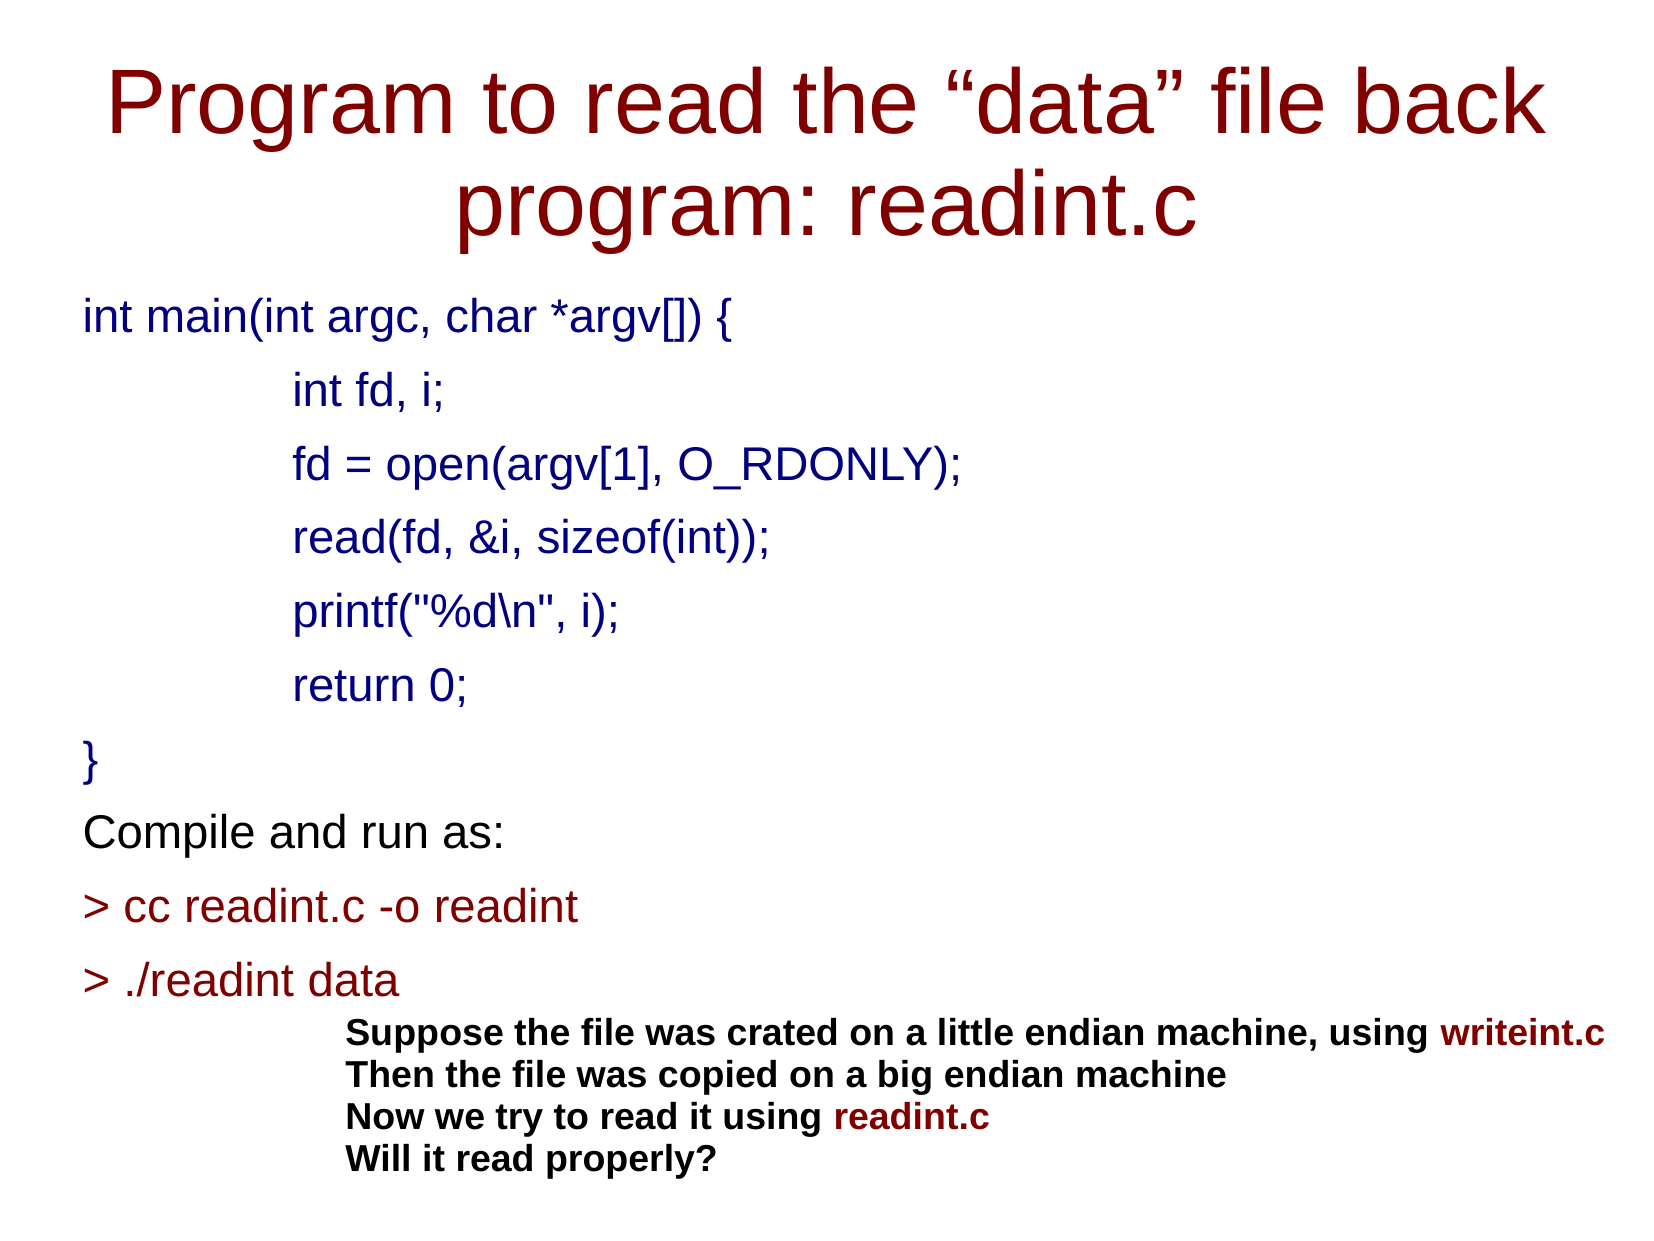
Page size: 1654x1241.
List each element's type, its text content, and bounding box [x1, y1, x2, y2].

title Program to read the “data” file back program: readint.c [82, 49, 1571, 257]
list int main(int argc, char *argv[]) { int fd, i; fd = open(argv[1], O_RDONLY); read(fd, &i, sizeof(int)); printf("%d\n", i); return 0; } Compile and run as: > cc readint.c -o readint > ./readint data [82, 290, 1571, 1010]
text_box Suppose the file was crated on a little endian machine, using writeint.c Then the file was copied on a big endian machine Now we try to read it using readint.c Will it read properly? [330, 1003, 1630, 1229]
